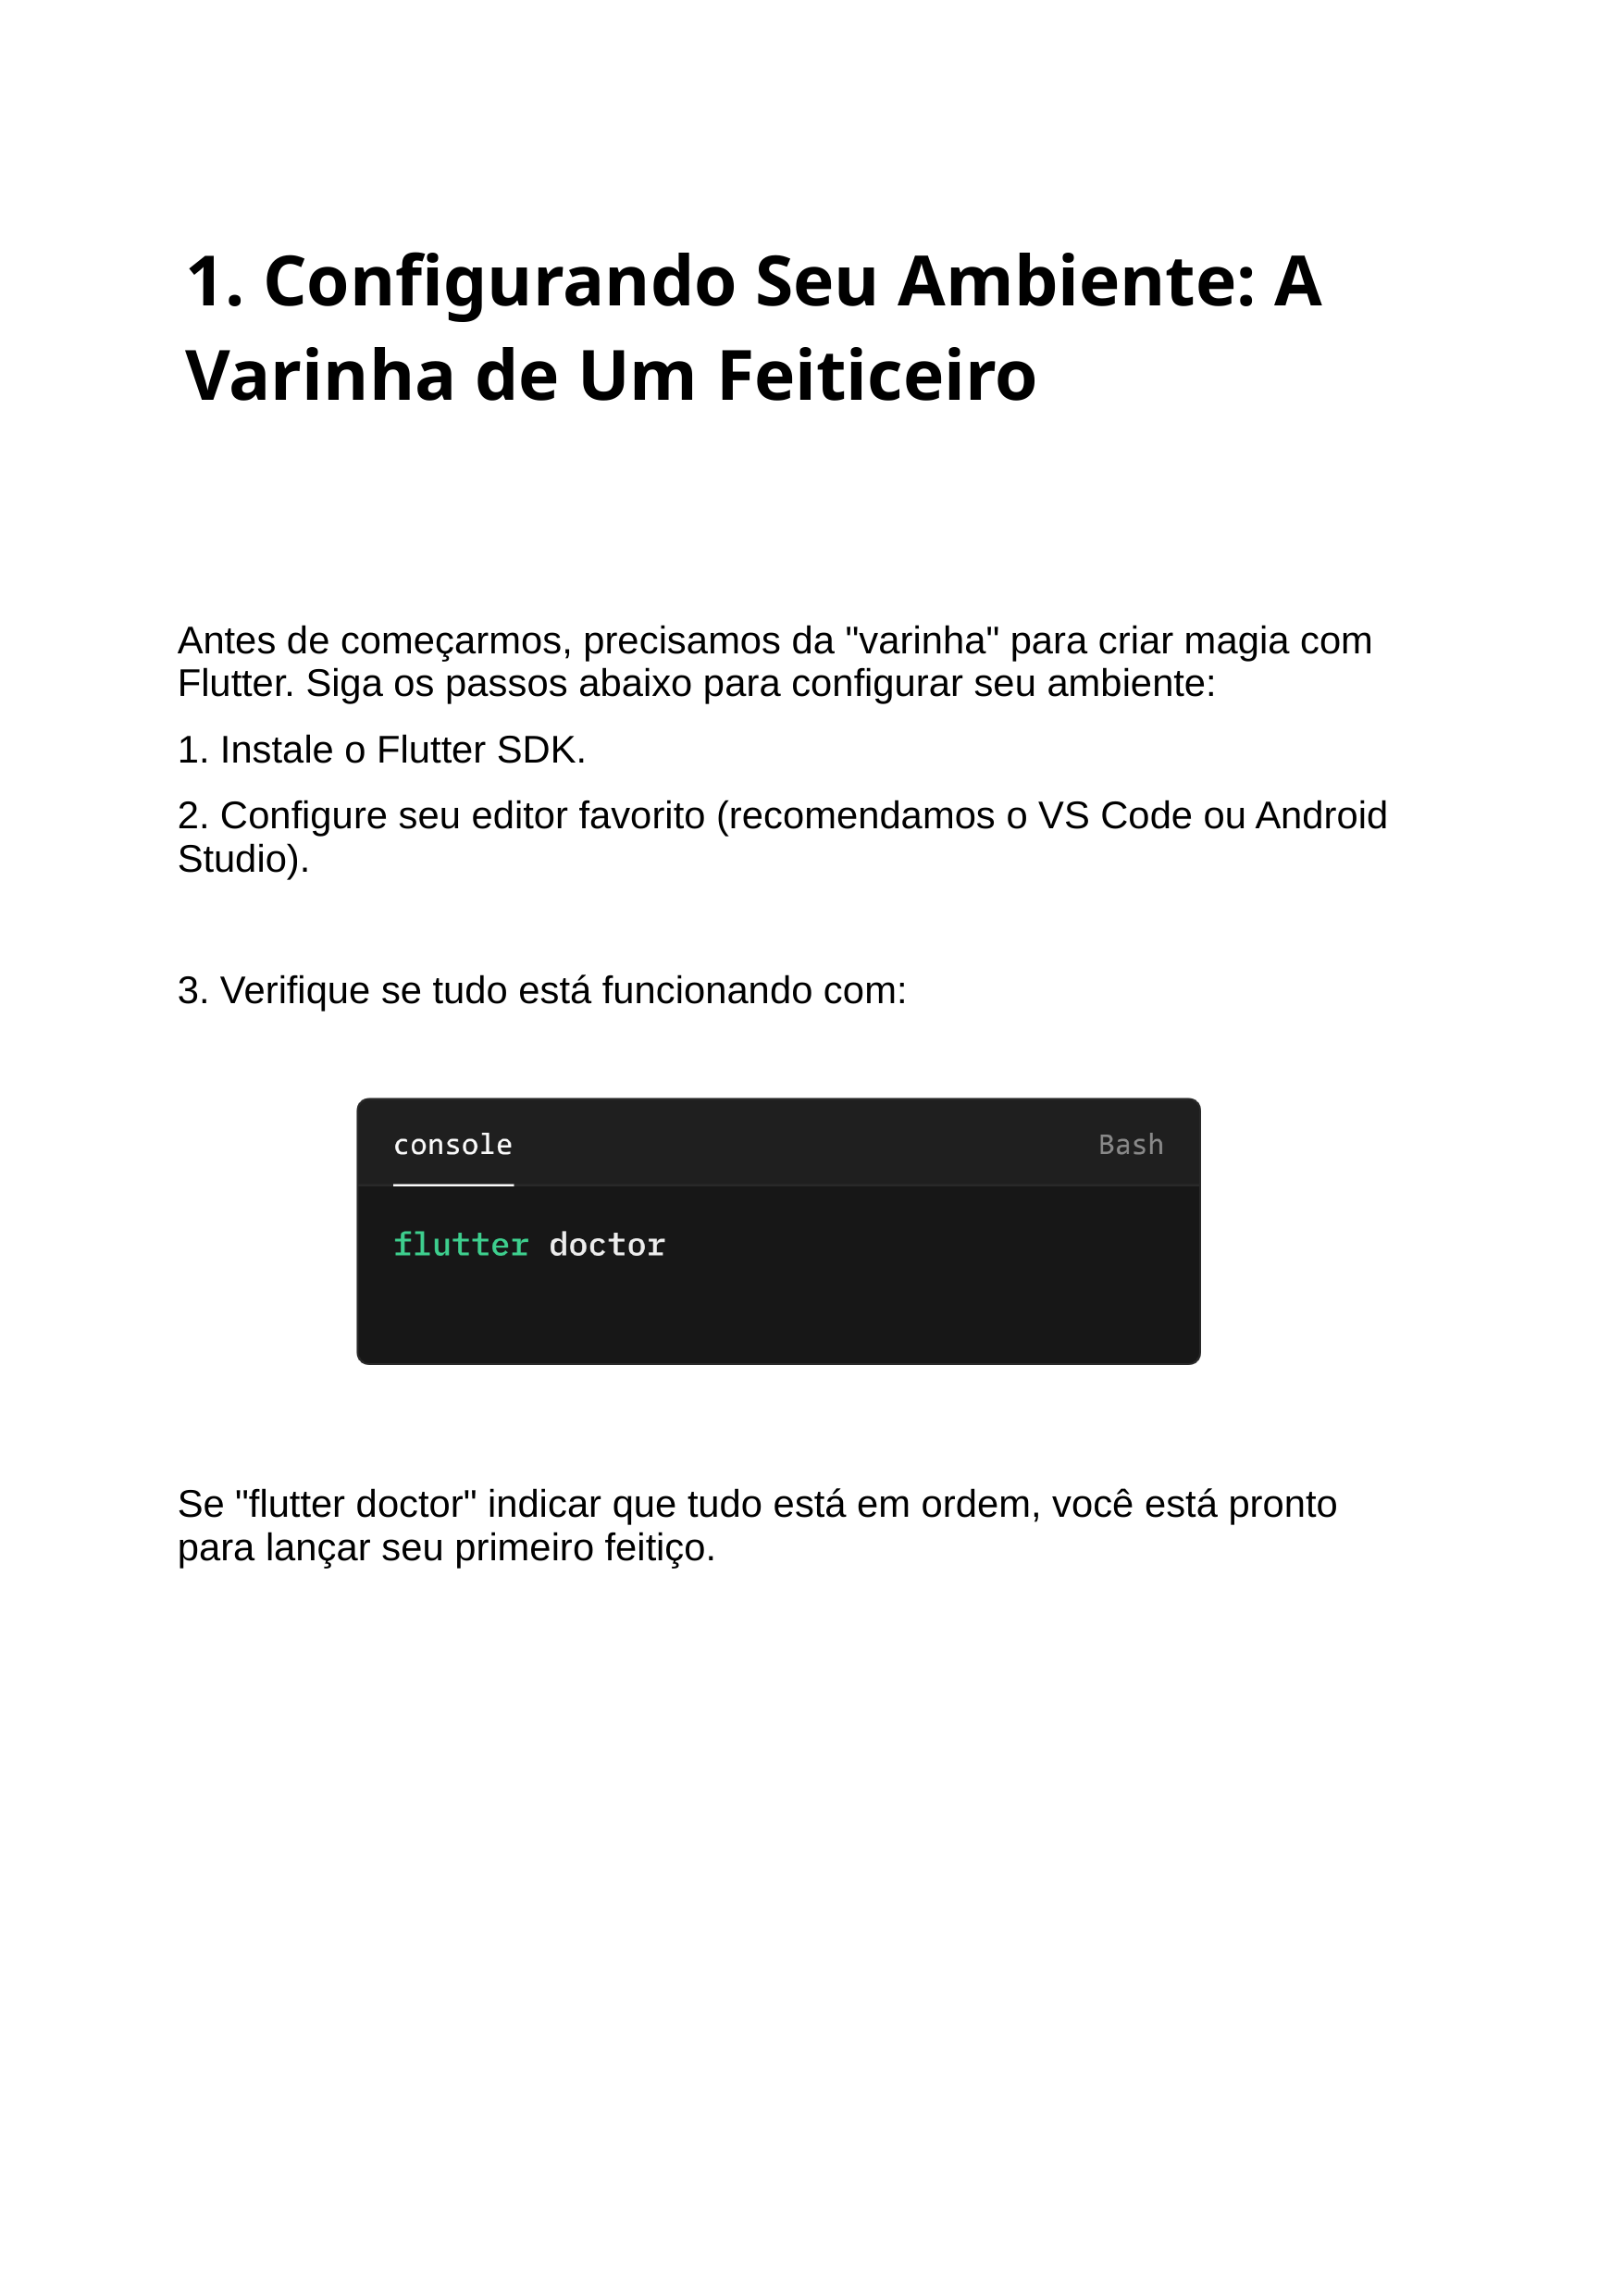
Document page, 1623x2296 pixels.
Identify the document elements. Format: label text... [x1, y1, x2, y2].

text_box Antes de começarmos, precisamos da "varinha" para criar magia com Flutter. Siga os passos abaixo para configurar seu ambiente: 1. Instale o Flutter SDK. 2. Configure seu editor favorito (recomendamos o VS Code ou Android Studio). 3. Verifique se tudo está funcionando com: [164, 612, 1421, 1108]
text_box Se "flutter doctor" indicar que tudo está em ordem, você está pronto para lançar seu primeiro feitiço. [164, 1475, 1421, 1748]
text_box 1. Configurando Seu Ambiente: A Varinha de Um Feiticeiro [171, 224, 1504, 401]
picture [218, 960, 1339, 1475]
